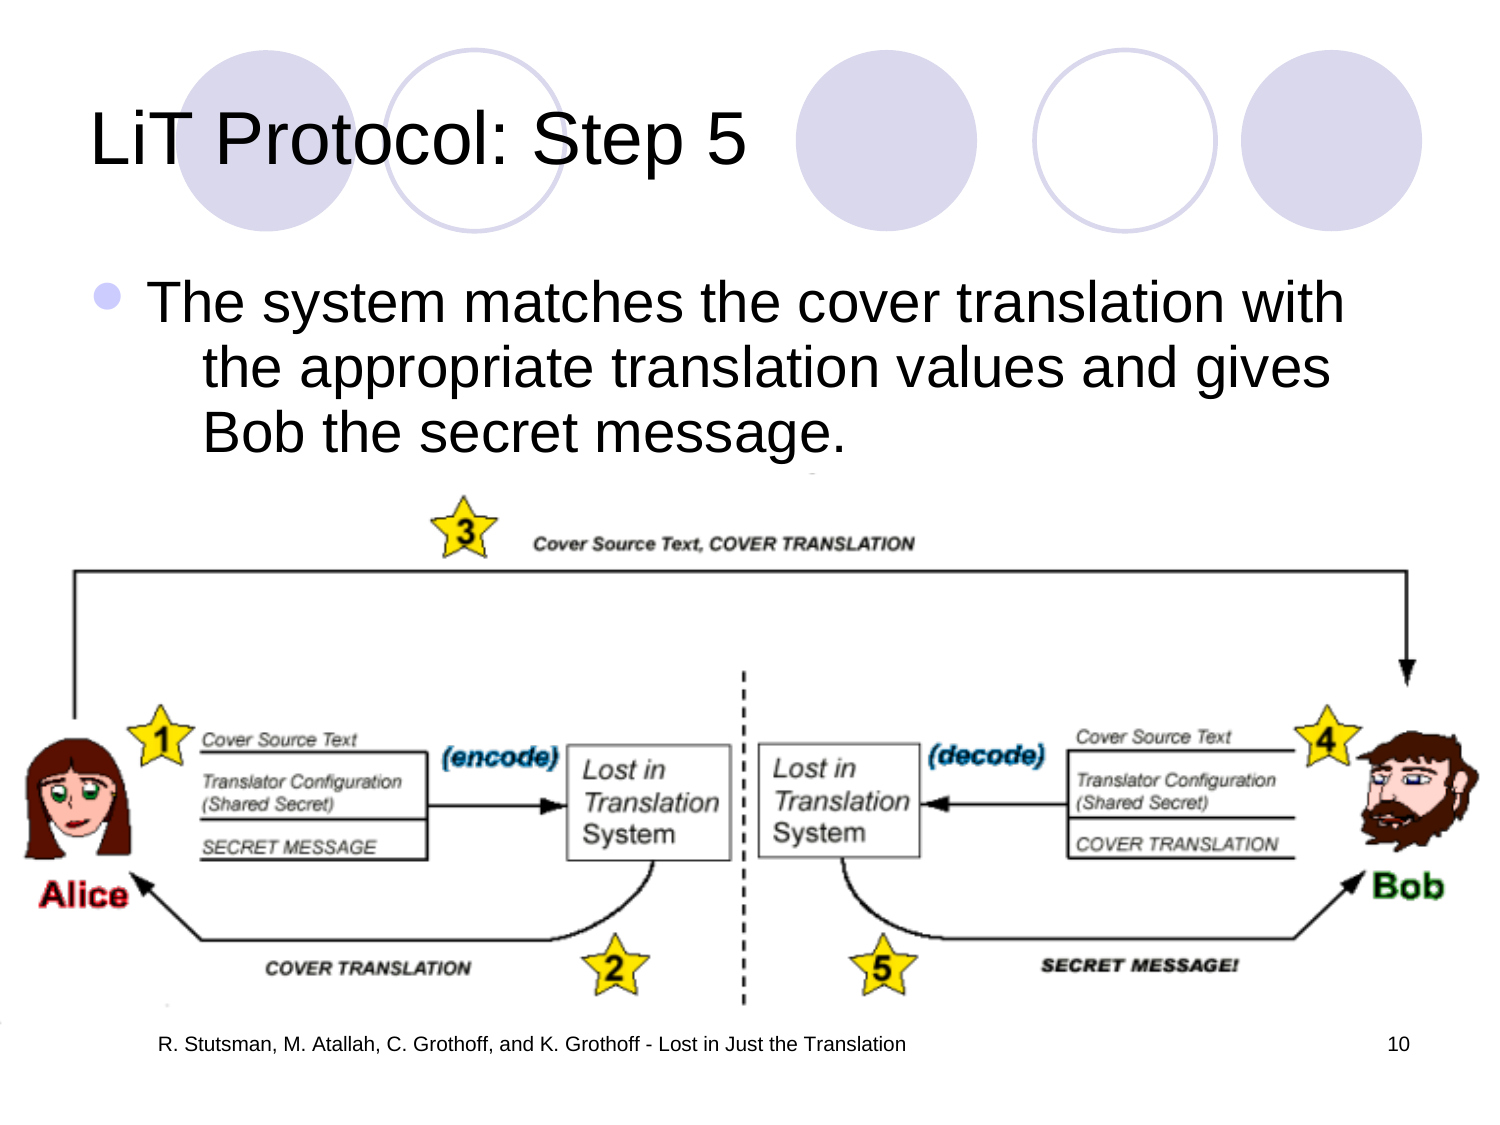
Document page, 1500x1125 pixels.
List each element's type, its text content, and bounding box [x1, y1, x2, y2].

list The system matches the cover translation with the appropriate translation values and gives Bob the secret message. [75, 262, 1426, 473]
picture [0, 473, 1500, 1032]
title LiT Protocol: Step 5 [75, 45, 1426, 233]
